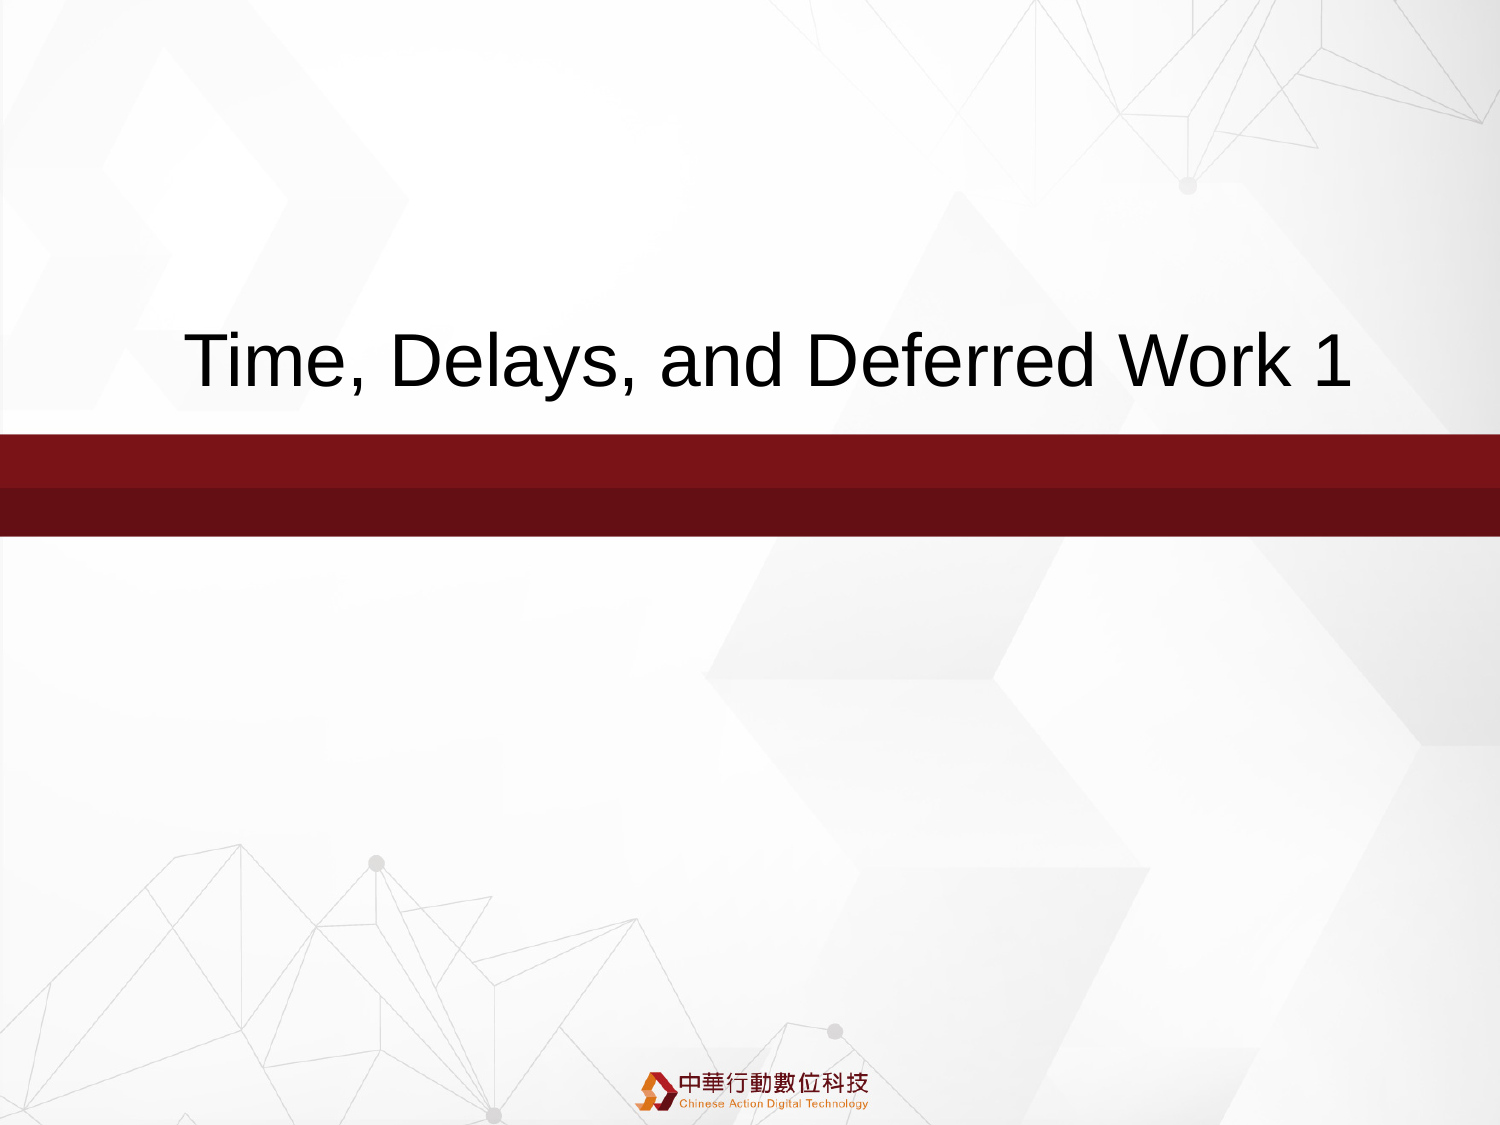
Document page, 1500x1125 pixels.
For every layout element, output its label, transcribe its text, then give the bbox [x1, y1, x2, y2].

title Time, Delays, and Deferred Work 1 [144, 312, 1396, 433]
picture [0, 0, 1500, 1125]
